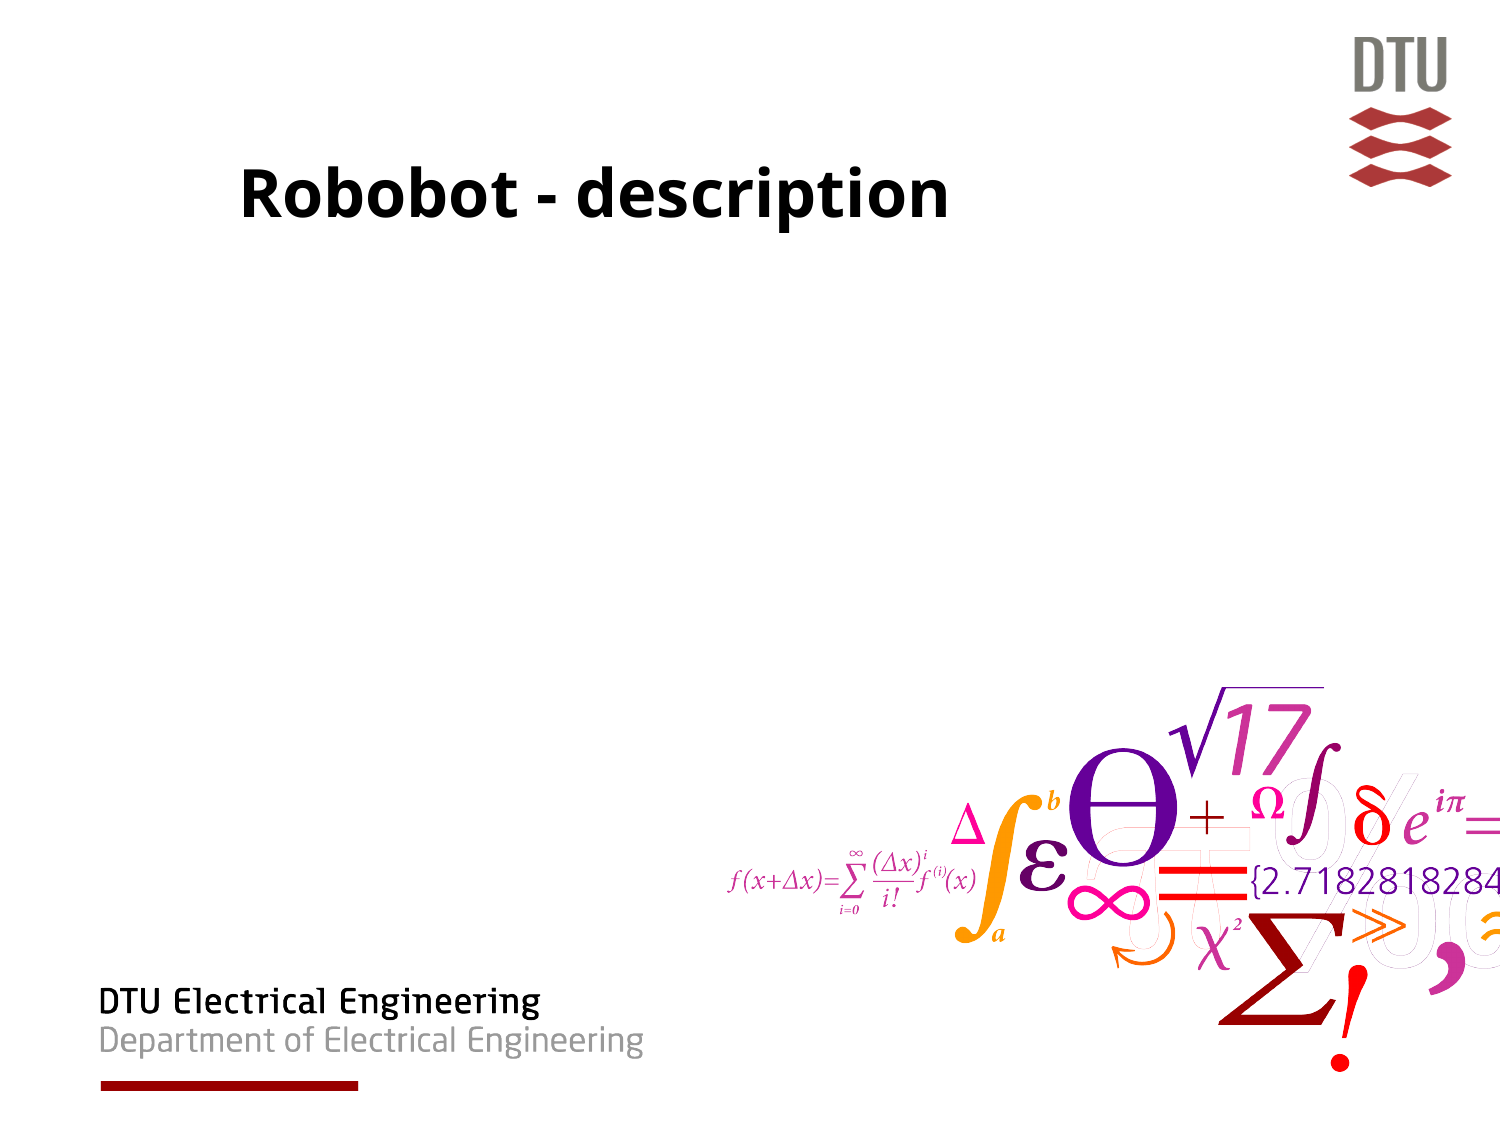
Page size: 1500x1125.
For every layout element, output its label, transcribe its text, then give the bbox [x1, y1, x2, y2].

title Robobot - description [238, 42, 1191, 231]
picture [1349, 37, 1452, 187]
picture [100, 687, 1500, 1092]
